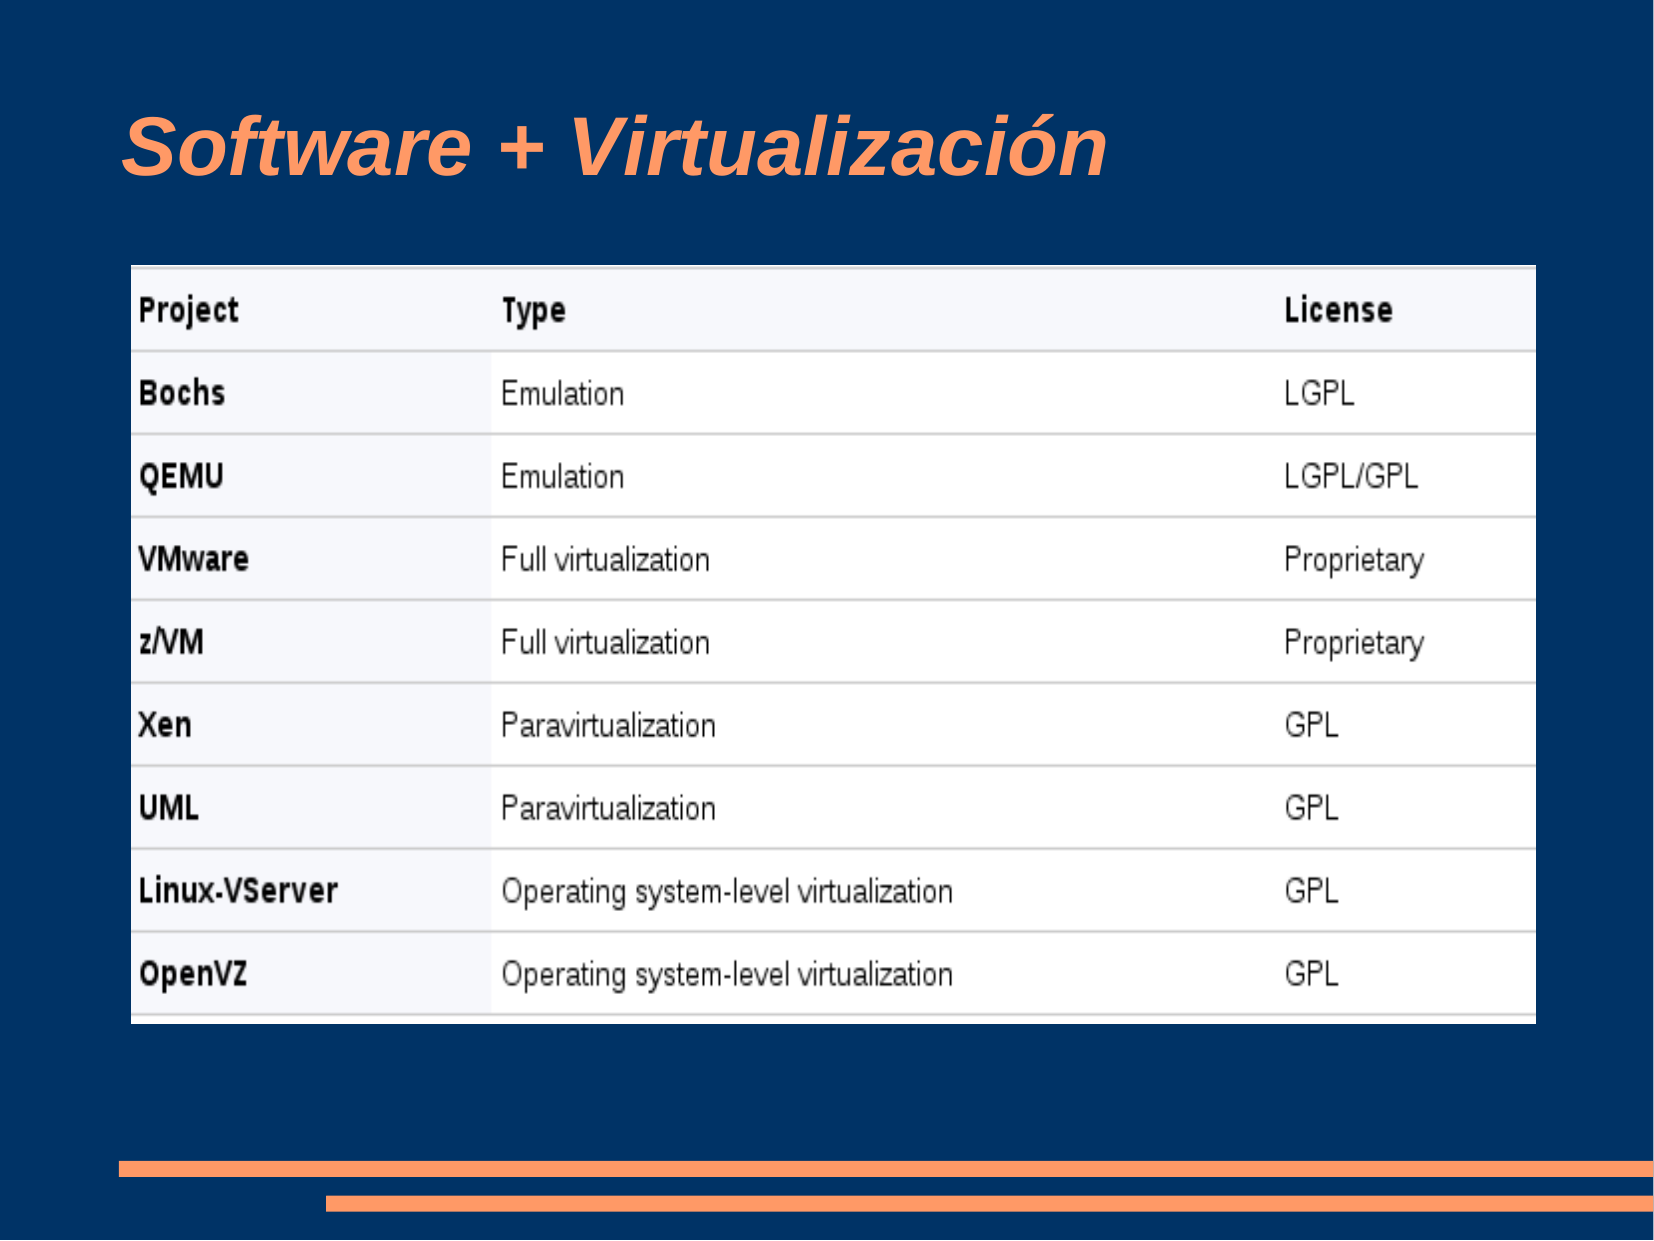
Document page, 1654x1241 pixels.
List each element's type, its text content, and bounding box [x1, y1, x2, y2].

title Software + Virtualización [121, 46, 1534, 254]
picture [131, 265, 1536, 1024]
